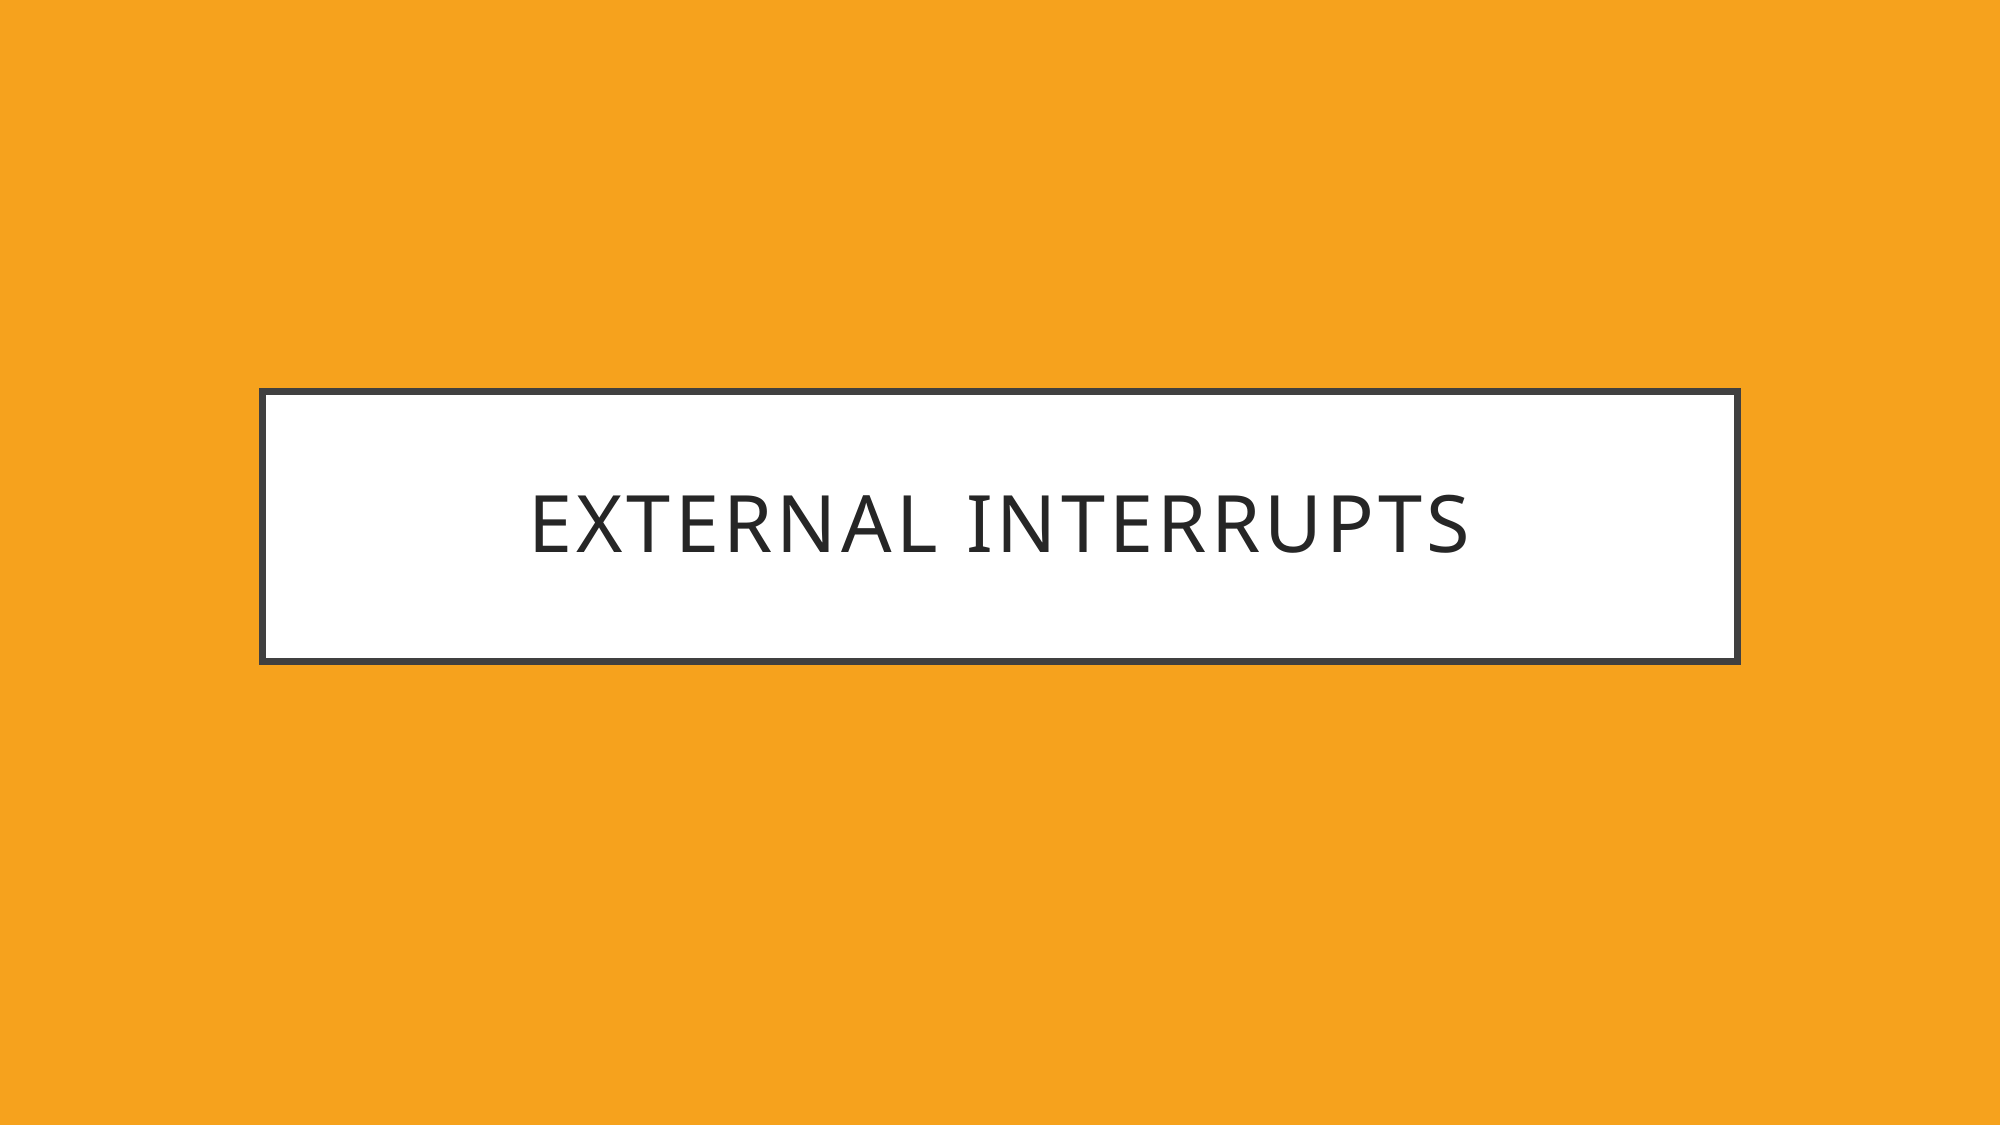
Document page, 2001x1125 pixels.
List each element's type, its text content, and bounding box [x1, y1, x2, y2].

title External interrupts [262, 391, 1738, 662]
